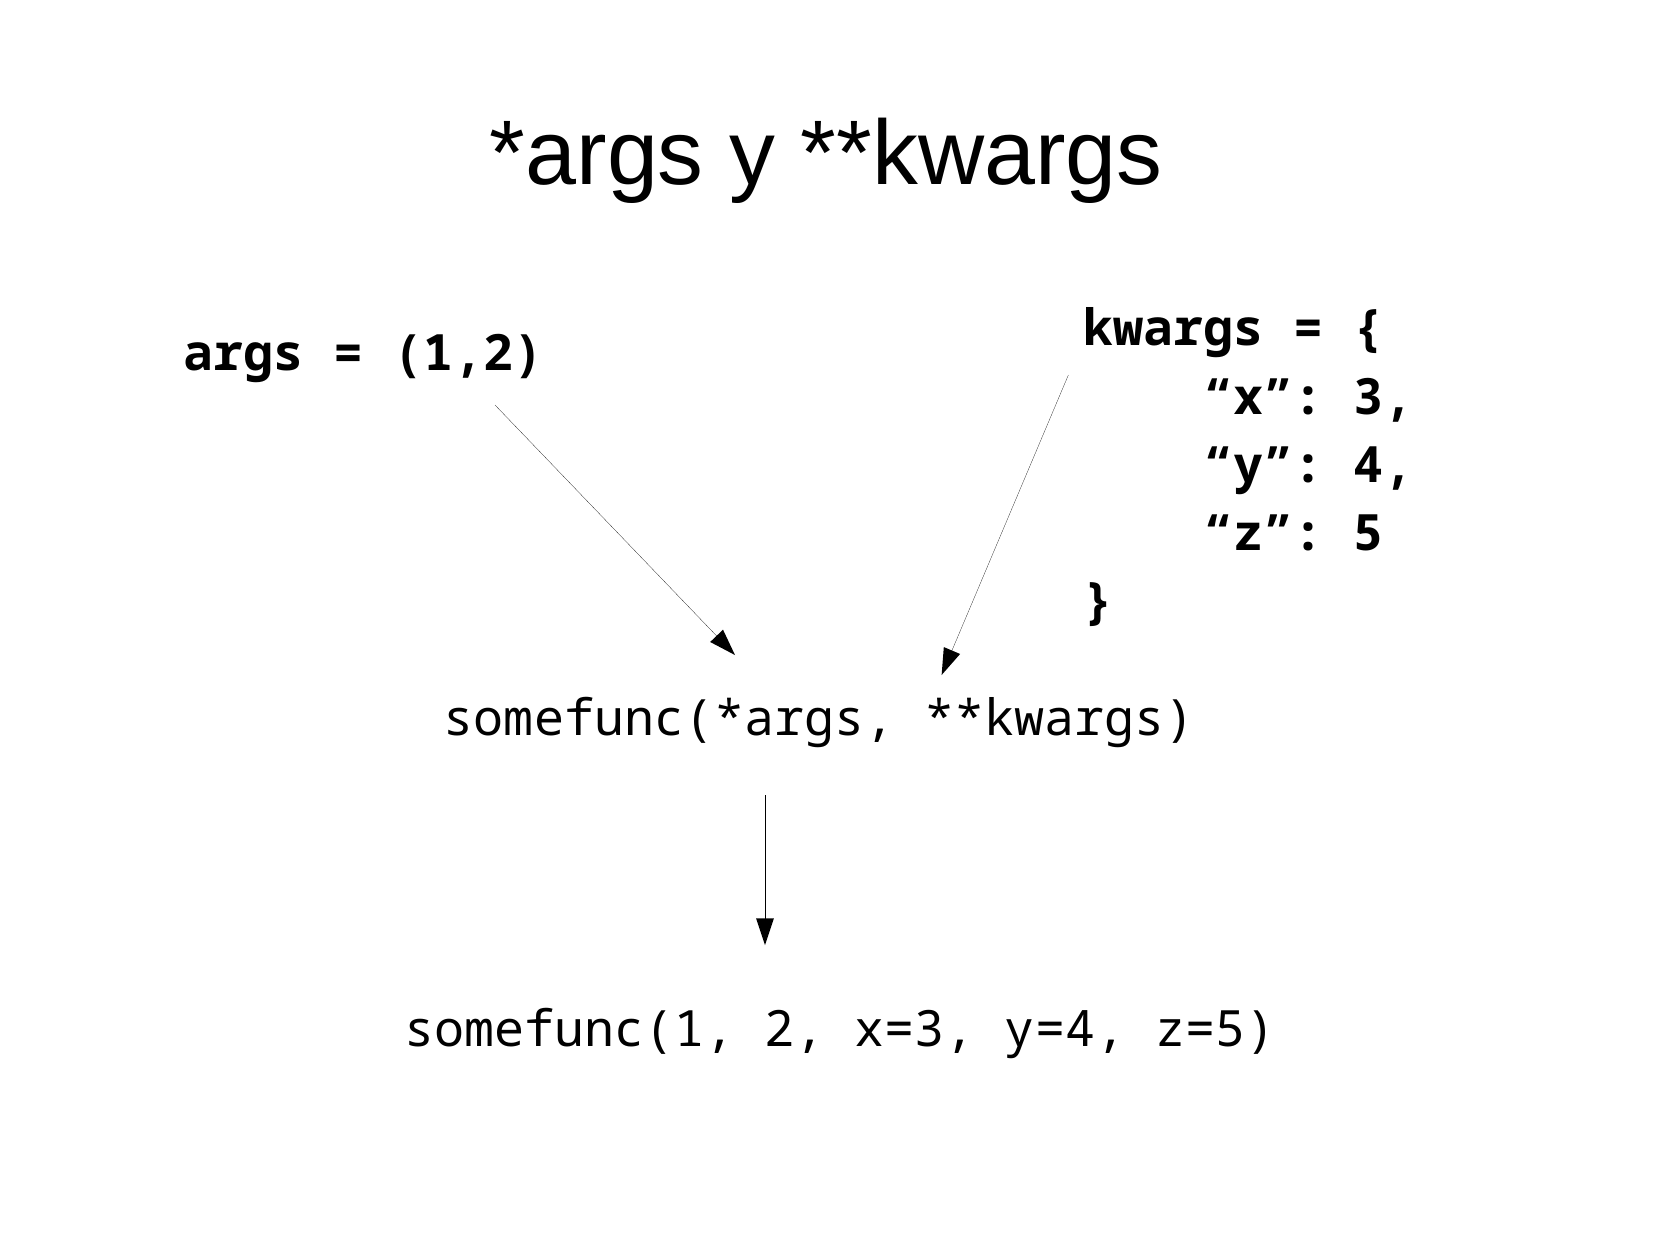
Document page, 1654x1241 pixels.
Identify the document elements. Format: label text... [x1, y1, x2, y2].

text_box somefunc(*args, **kwargs) [429, 675, 1141, 740]
text_box somefunc(1, 2, x=3, y=4, z=5) [390, 985, 1211, 1051]
text_box args = (1,2) [168, 310, 526, 391]
text_box kwargs = { “x”: 3, “y”: 4, “z”: 5 } [1068, 285, 1426, 565]
title *args y **kwargs [82, 49, 1571, 257]
